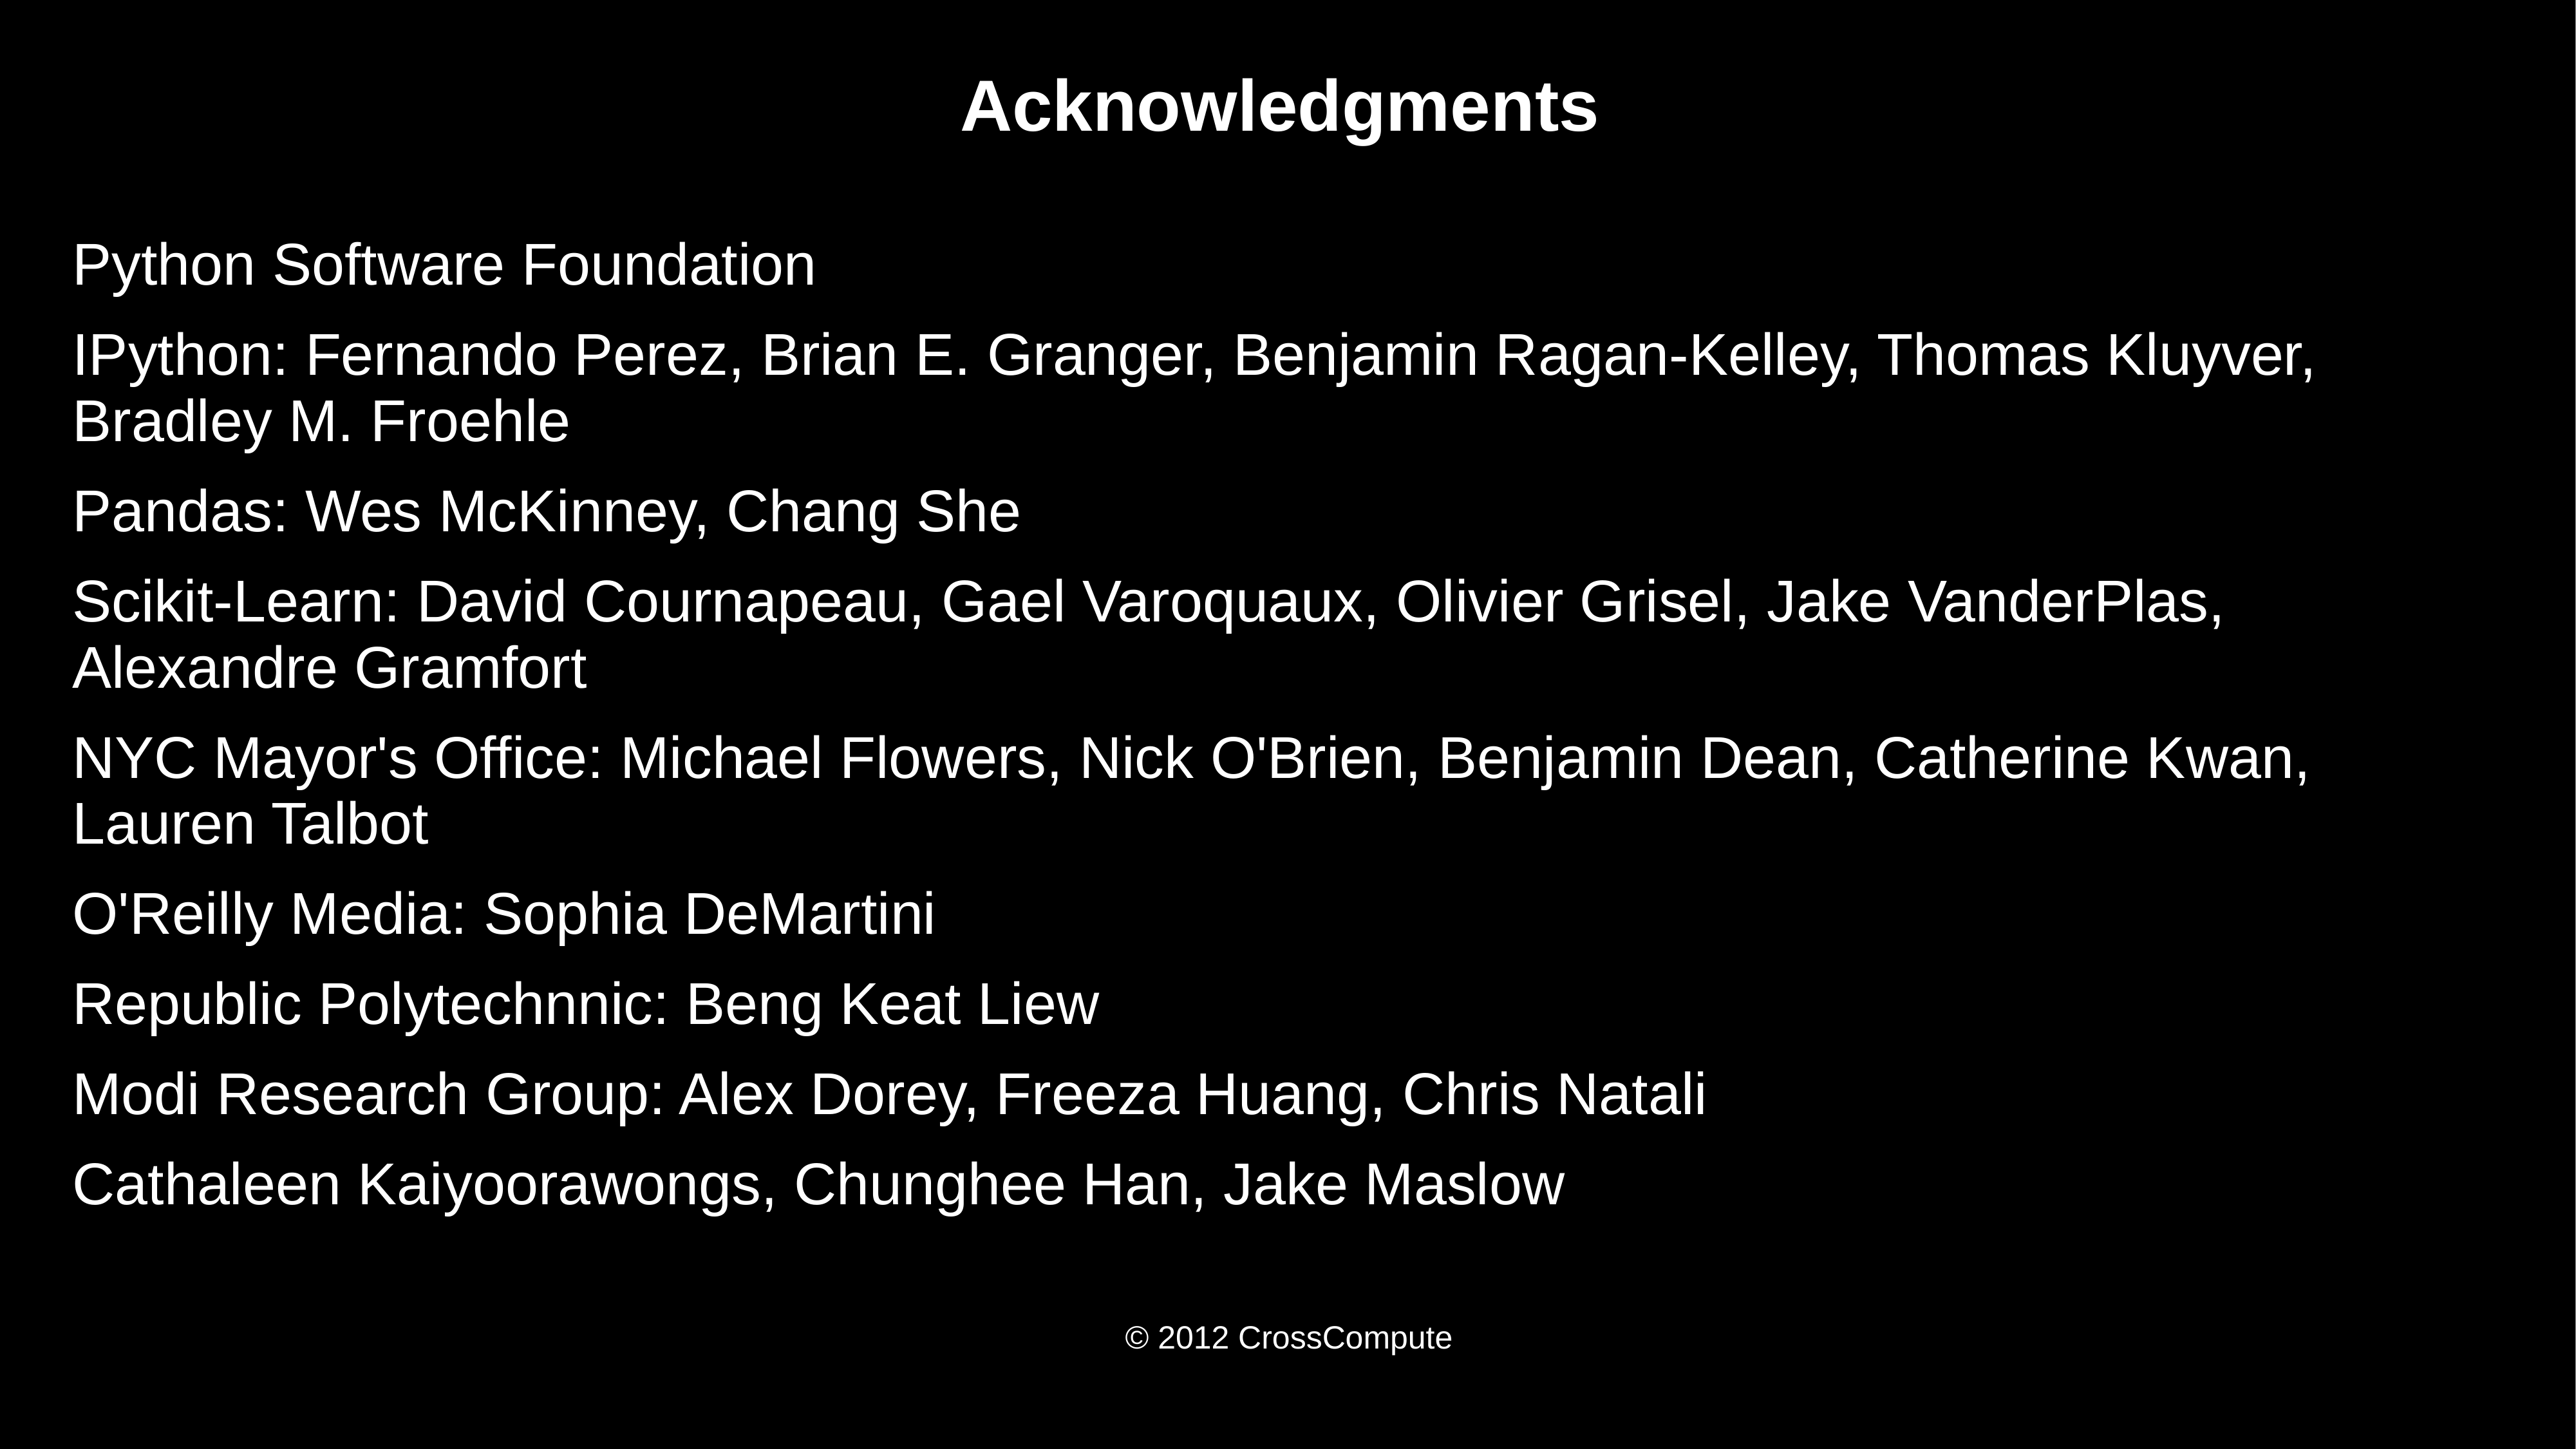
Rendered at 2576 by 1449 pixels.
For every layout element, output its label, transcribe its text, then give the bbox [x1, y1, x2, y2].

list Python Software Foundation IPython: Fernando Perez, Brian E. Granger, Benjamin Ragan-Kelley, Thomas Kluyver, Bradley M. Froehle Pandas: Wes McKinney, Chang She Scikit-Learn: David Cournapeau, Gael Varoquaux, Olivier Grisel, Jake VanderPlas, Alexandre Gramfort NYC Mayor's Office: Michael Flowers, Nick O'Brien, Benjamin Dean, Catherine Kwan, Lauren Talbot O'Reilly Media: Sophia DeMartini Republic Polytechnnic: Beng Keat Liew Modi Research Group: Alex Dorey, Freeza Huang, Chris Natali Cathaleen Kaiyoorawongs, Chunghee Han, Jake Maslow [72, 231, 2488, 1218]
title Acknowledgments [72, 19, 2488, 193]
